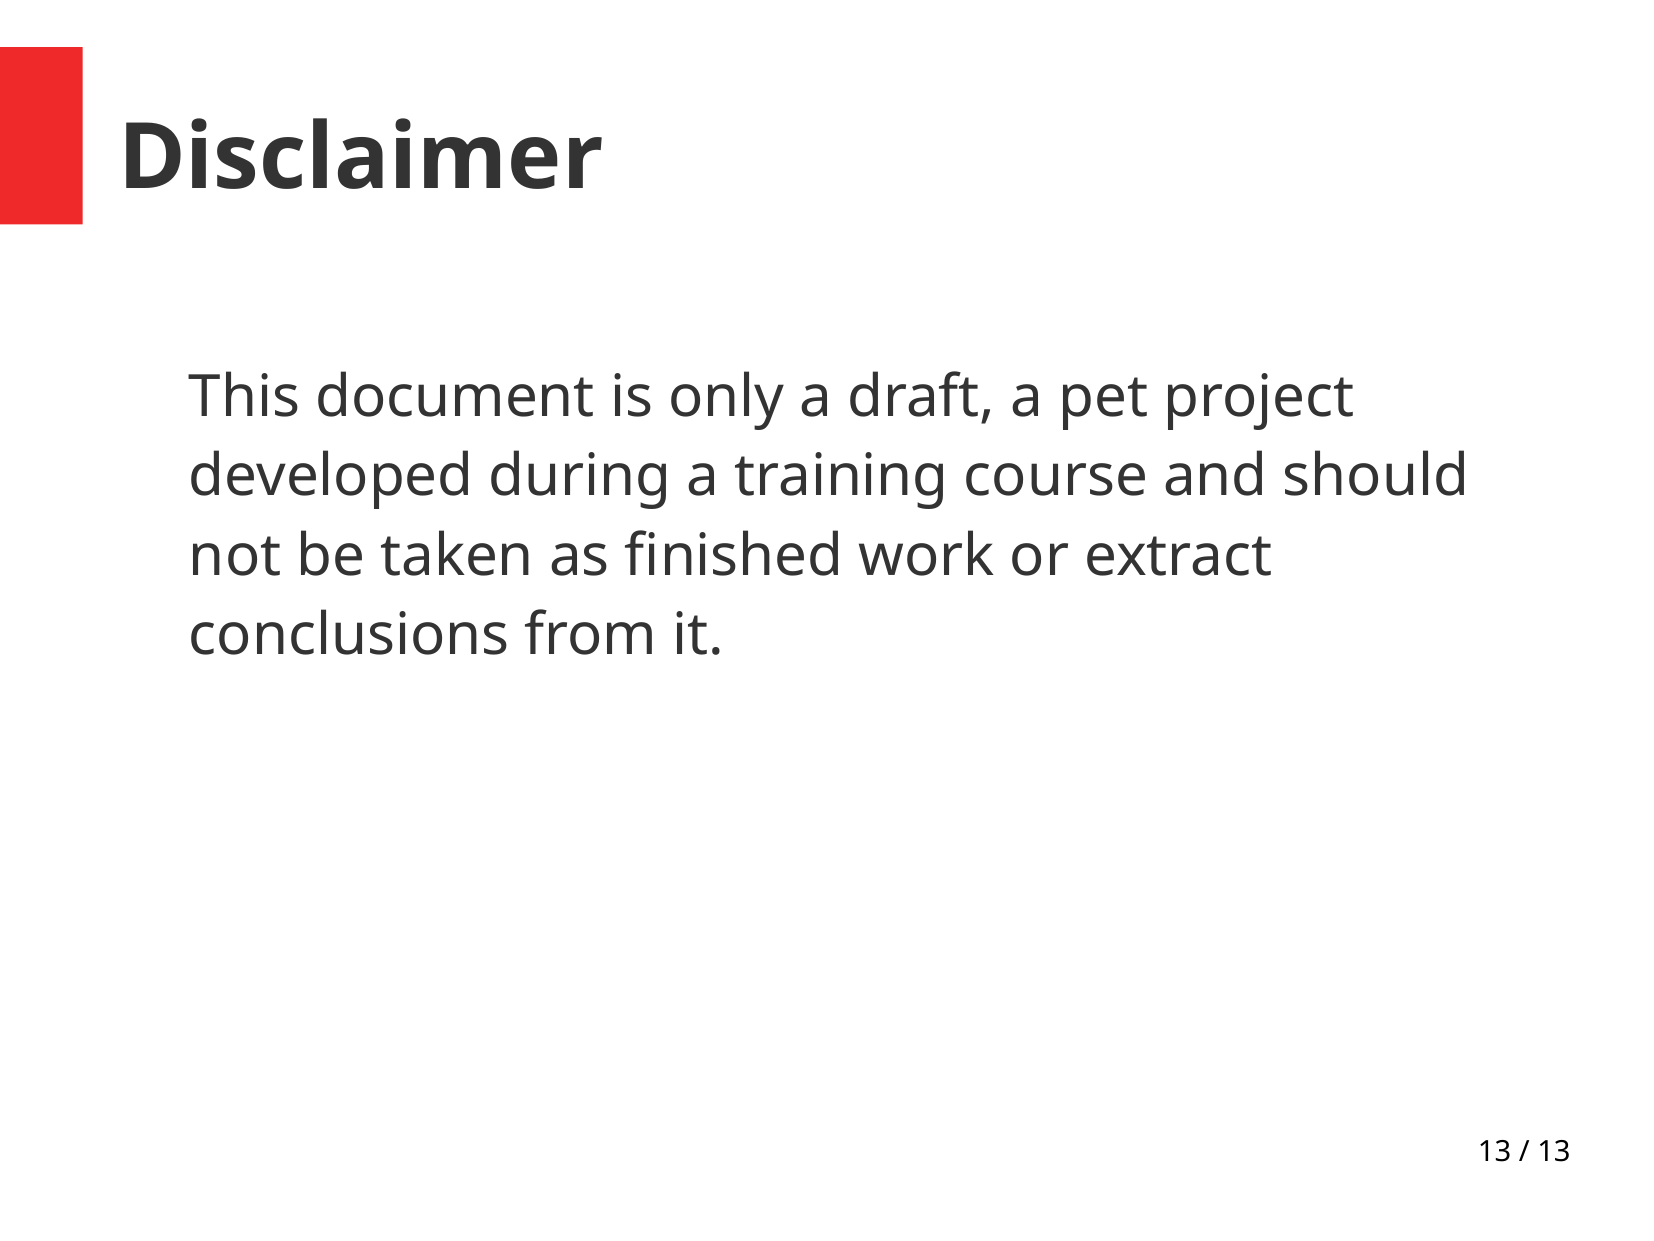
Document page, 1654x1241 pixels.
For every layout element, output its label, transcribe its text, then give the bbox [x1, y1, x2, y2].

title Disclaimer [118, 49, 1571, 257]
list This document is only a draft, a pet project developed during a training course and should not be taken as finished work or extract conclusions from it. [118, 354, 1536, 1074]
